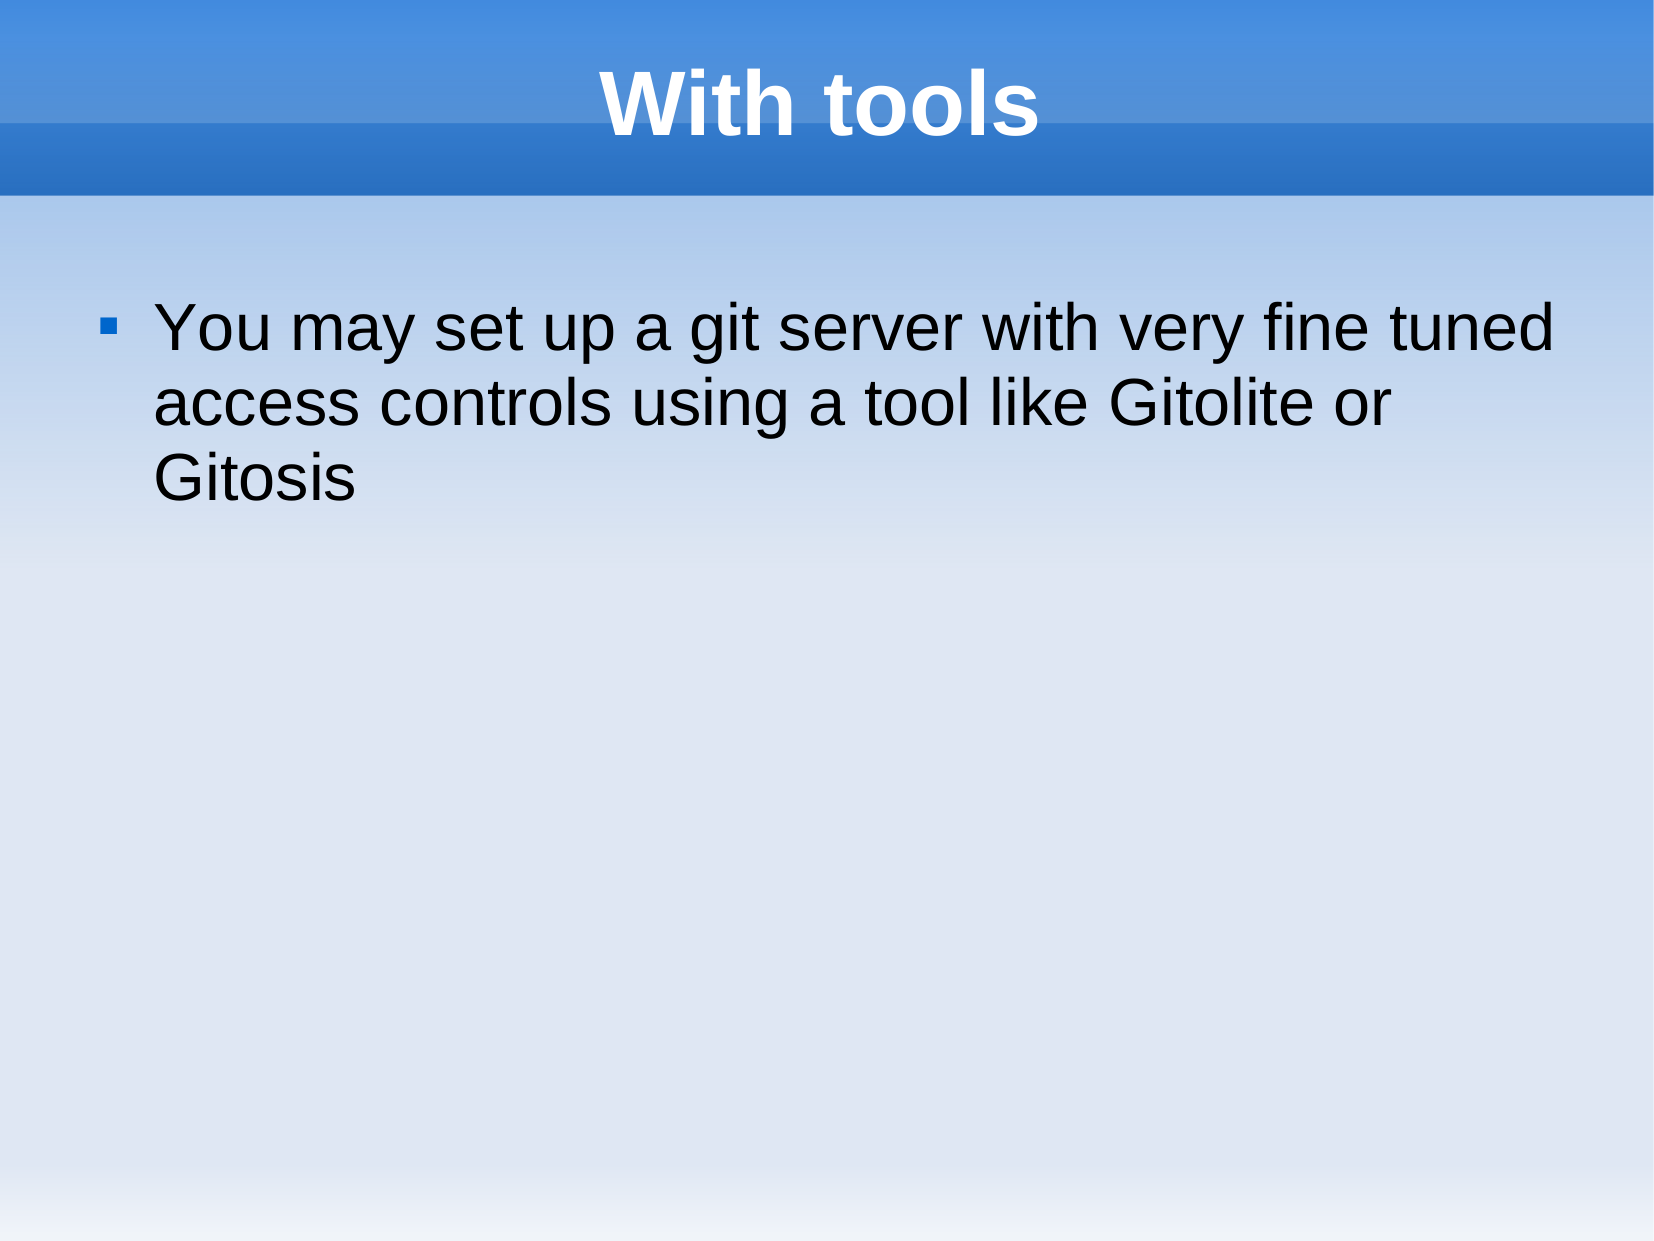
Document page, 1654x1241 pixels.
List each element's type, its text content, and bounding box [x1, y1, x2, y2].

picture [0, 0, 1654, 1241]
list You may set up a git server with very fine tuned access controls using a tool like Gitolite or Gitosis [82, 290, 1571, 1109]
title With tools [76, 0, 1565, 208]
